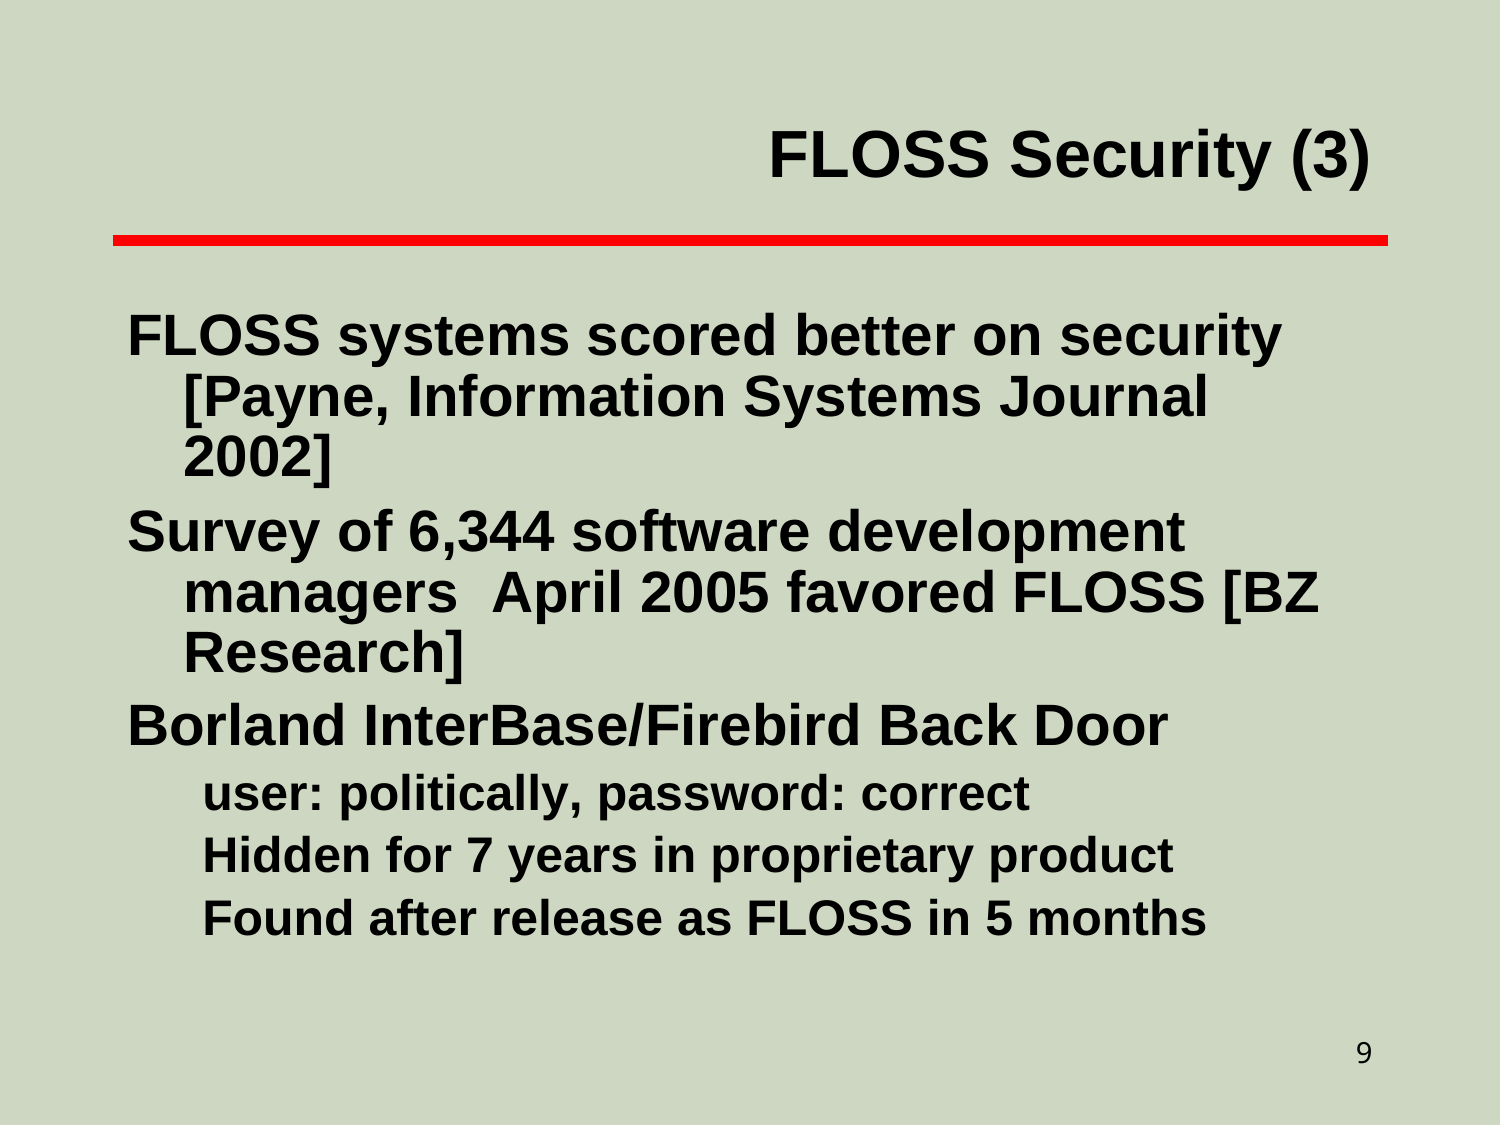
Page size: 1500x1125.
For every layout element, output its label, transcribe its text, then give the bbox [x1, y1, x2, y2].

title FLOSS Security (3) [337, 85, 1388, 224]
list FLOSS systems scored better on security [Payne, Information Systems Journal 2002] Survey of 6,344 software development managers April 2005 favored FLOSS [BZ Research] Borland InterBase/Firebird Back Door user: politically, password: correct Hidden for 7 years in proprietary product Found after release as FLOSS in 5 months [112, 299, 1388, 1000]
